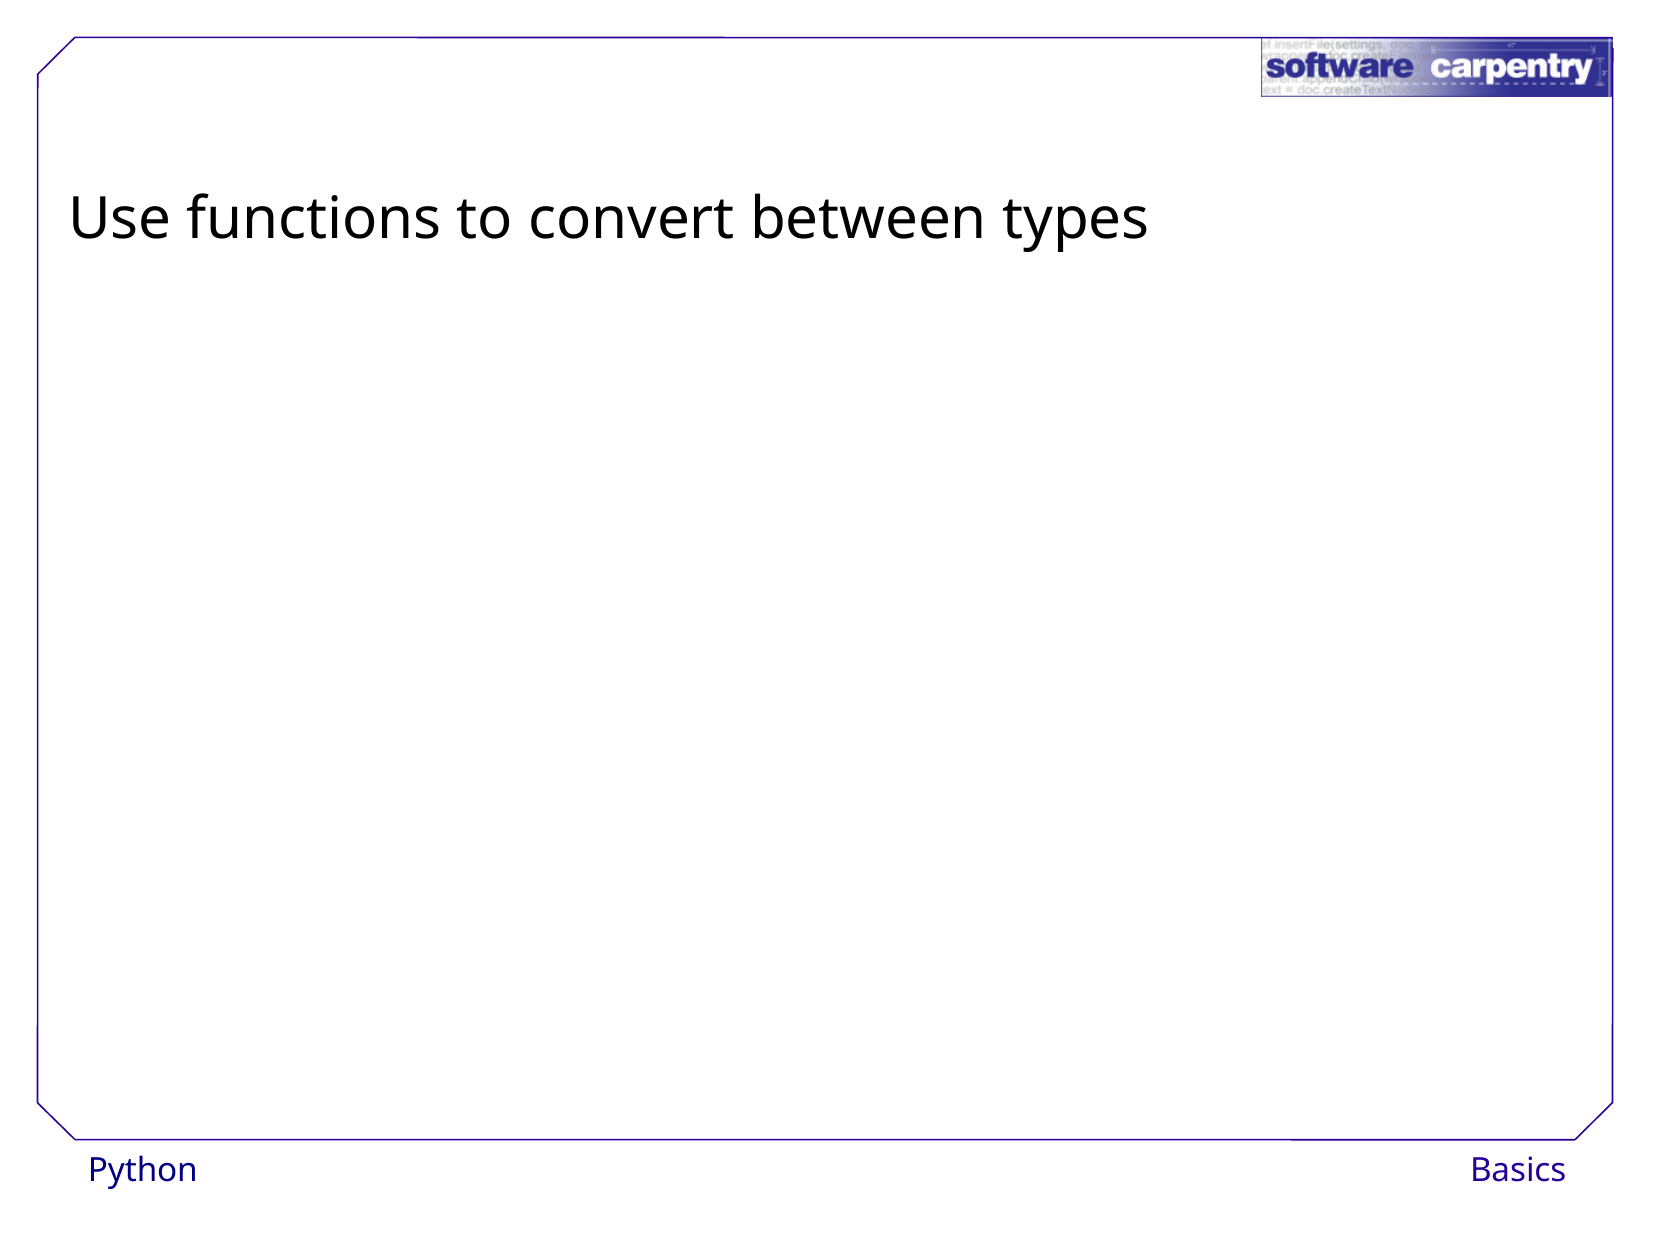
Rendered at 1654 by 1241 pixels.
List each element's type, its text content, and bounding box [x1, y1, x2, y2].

picture [1261, 39, 1613, 97]
text_box Use functions to convert between types [53, 138, 1315, 259]
